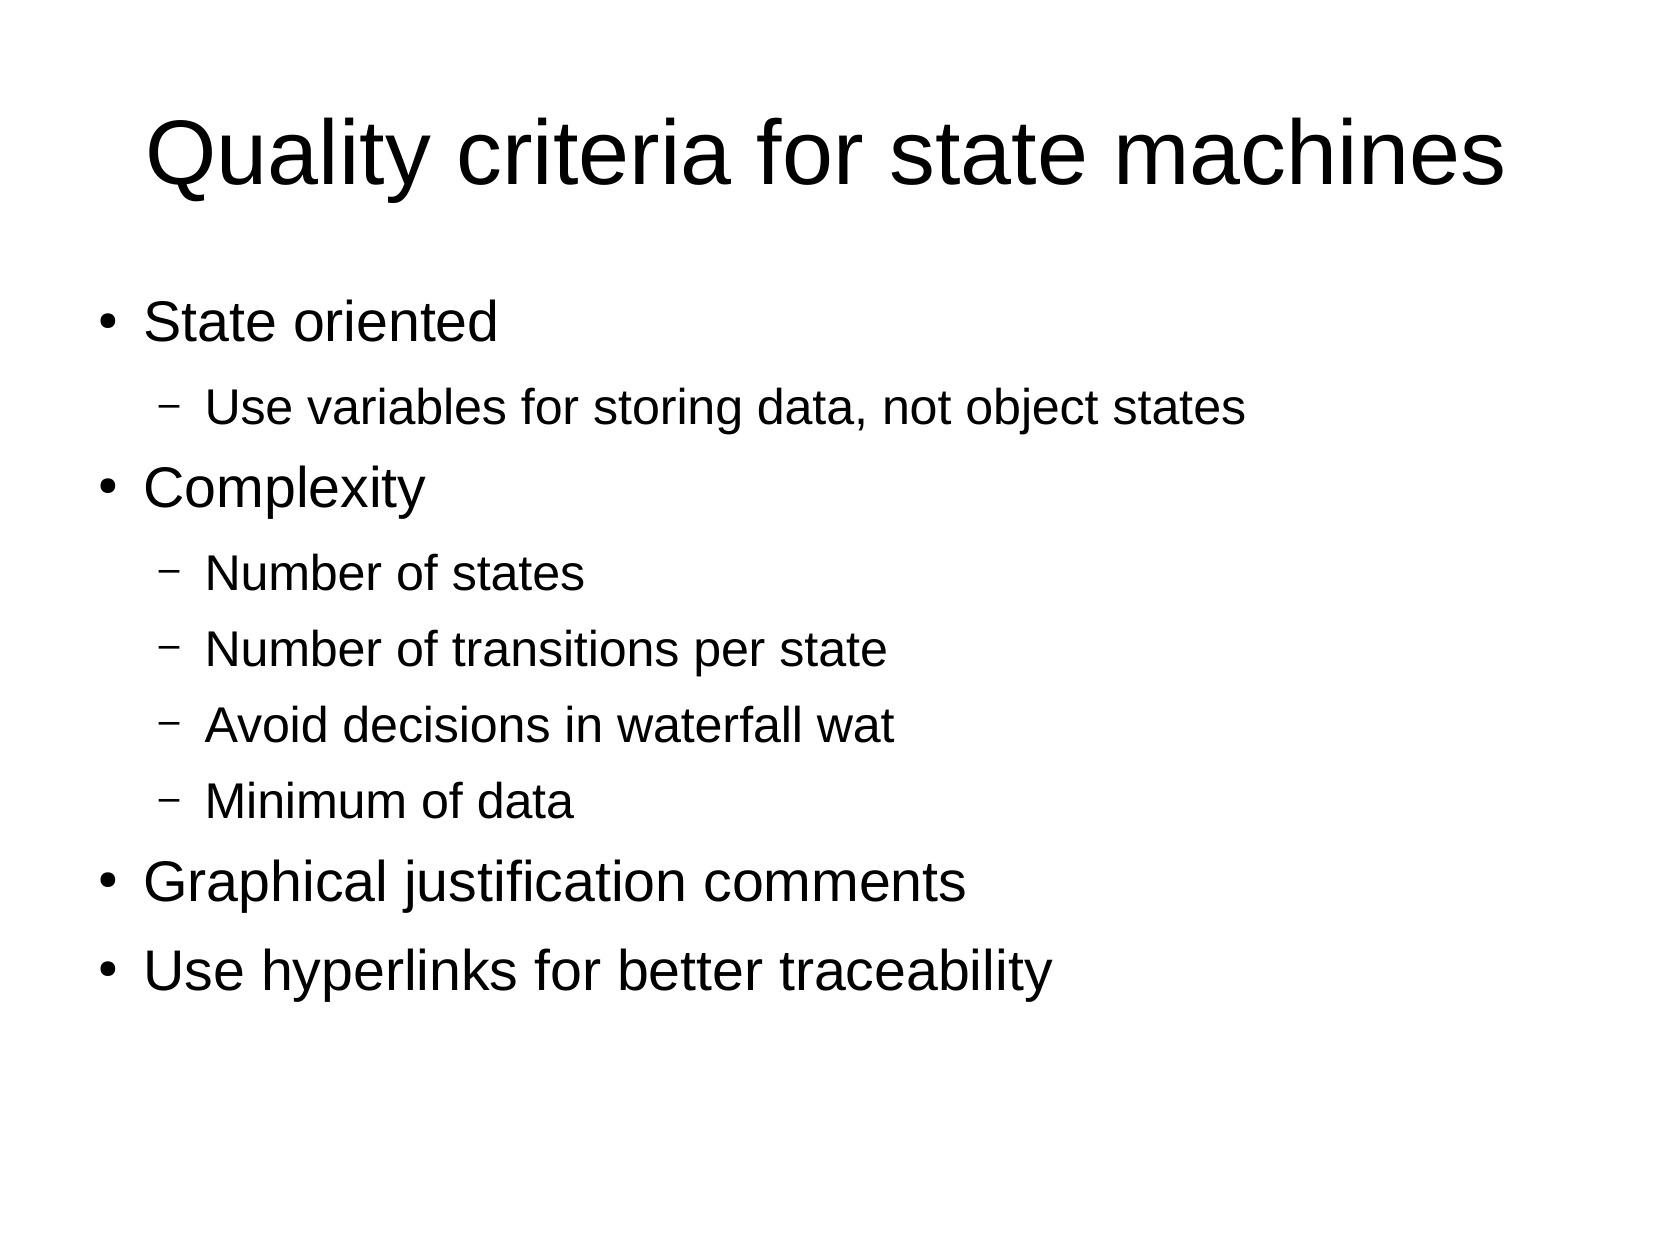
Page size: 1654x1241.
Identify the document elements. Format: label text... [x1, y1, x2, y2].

title Quality criteria for state machines [82, 49, 1571, 257]
list State oriented Use variables for storing data, not object states Complexity Number of states Number of transitions per state Avoid decisions in waterfall wat Minimum of data Graphical justification comments Use hyperlinks for better traceability [82, 290, 1538, 1010]
